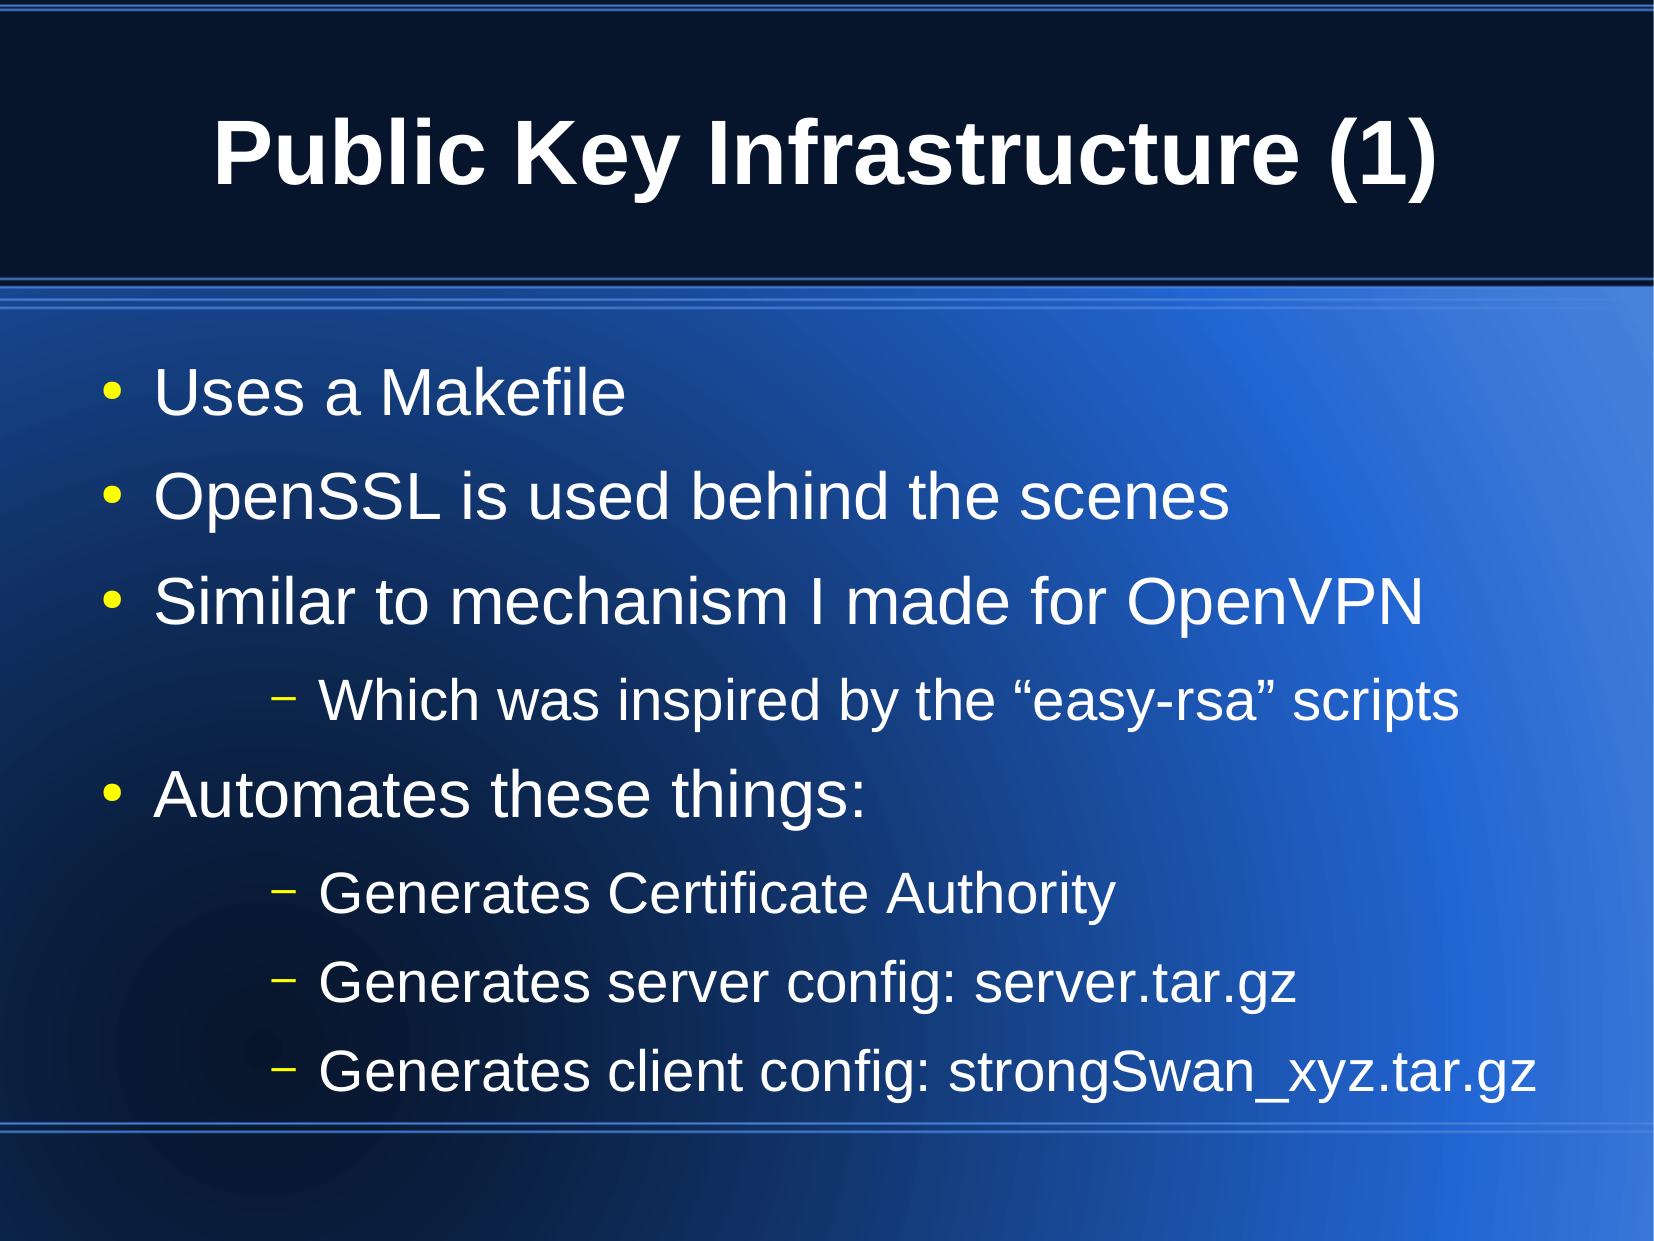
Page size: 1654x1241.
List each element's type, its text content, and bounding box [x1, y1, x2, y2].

list Uses a Makefile OpenSSL is used behind the scenes Similar to mechanism I made for OpenVPN Which was inspired by the “easy-rsa” scripts Automates these things: Generates Certificate Authority Generates server config: server.tar.gz Generates client config: strongSwan_xyz.tar.gz [82, 355, 1571, 1104]
title Public Key Infrastructure (1) [82, 49, 1571, 257]
picture [0, 0, 1654, 1241]
